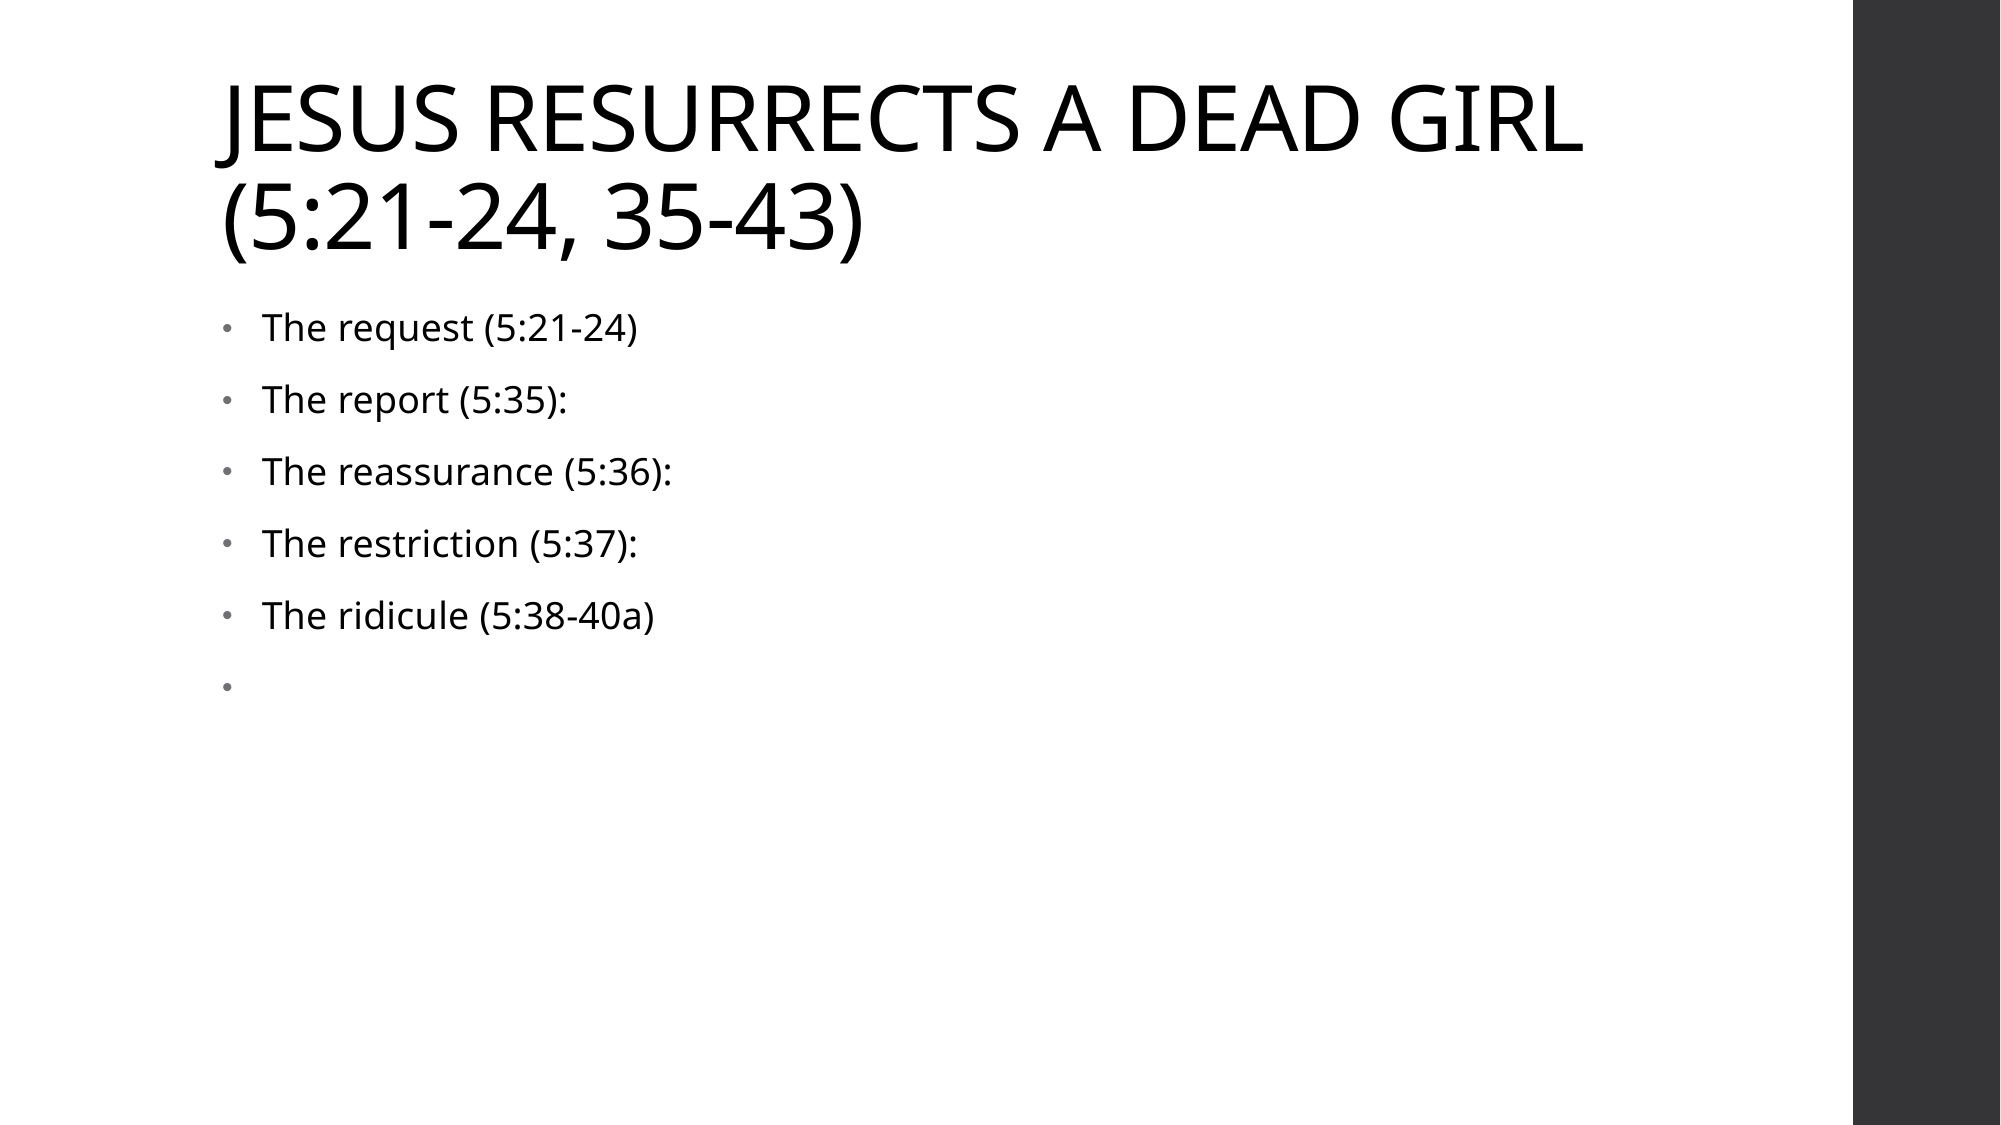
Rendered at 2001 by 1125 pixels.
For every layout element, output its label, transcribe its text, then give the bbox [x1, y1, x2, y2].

list The request (5:21-24) The report (5:35): The reassurance (5:36): The restriction (5:37): The ridicule (5:38-40a) [206, 299, 1617, 1014]
title JESUS RESURRECTS A DEAD GIRL (5:21-24, 35-43) [206, 60, 1797, 278]
